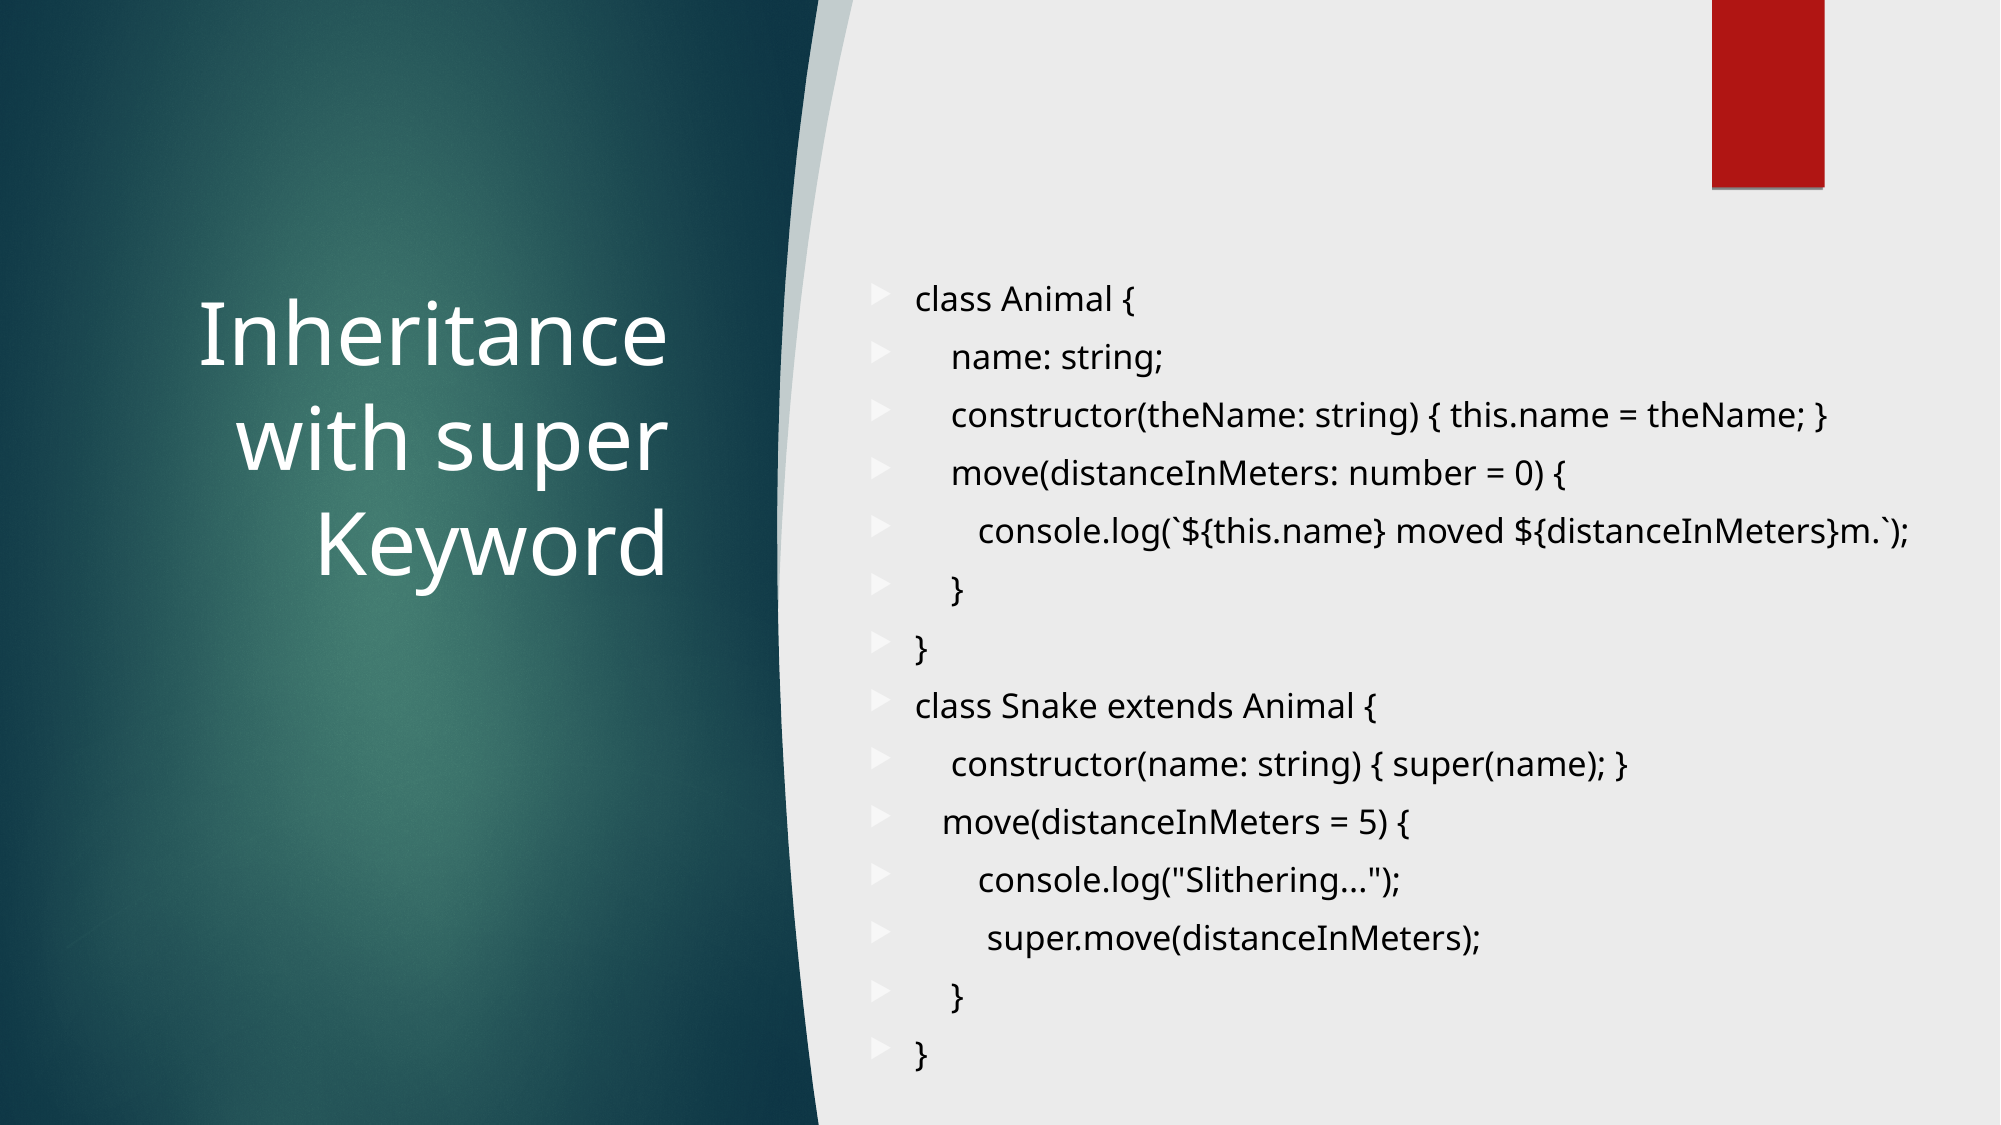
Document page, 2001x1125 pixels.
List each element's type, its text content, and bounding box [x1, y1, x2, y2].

title Inheritance with super Keyword [107, 270, 685, 1004]
list class Animal { name: string; constructor(theName: string) { this.name = theName; } move(distanceInMeters: number = 0) { console.log(`${this.name} moved ${distanceInMeters}m.`); } } class Snake extends Animal { constructor(name: string) { super(name); } move(distanceInMeters = 5) { console.log("Slithering..."); super.move(distanceInMeters); } } [853, 270, 1964, 1091]
text_box [0, 0, 2000, 1125]
